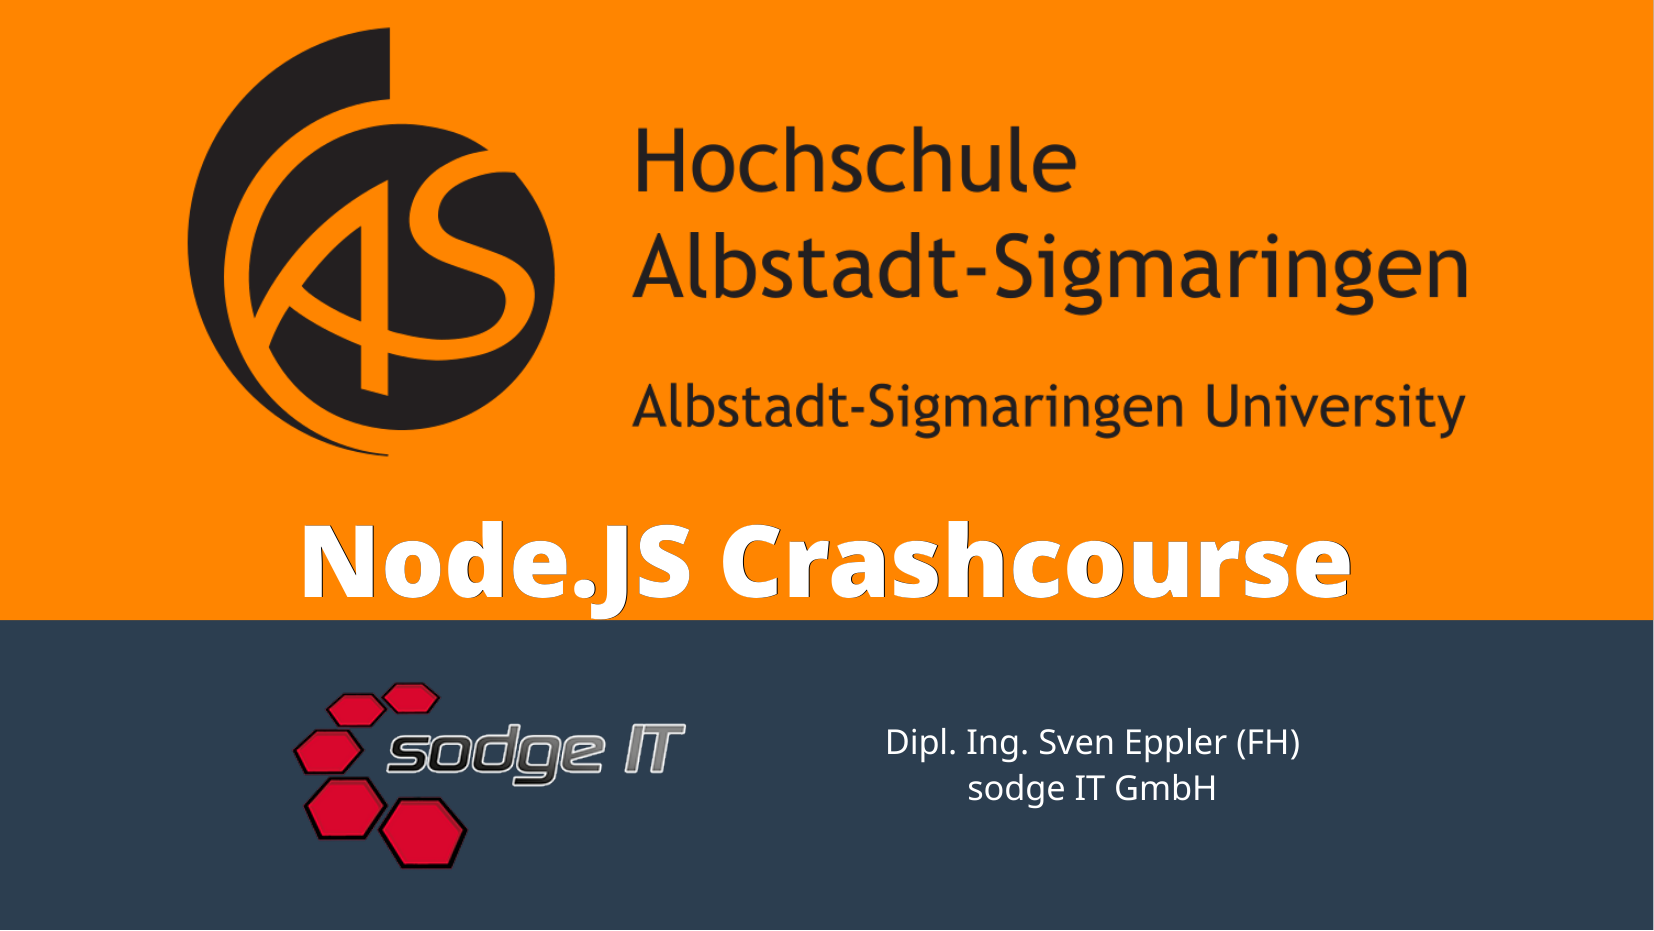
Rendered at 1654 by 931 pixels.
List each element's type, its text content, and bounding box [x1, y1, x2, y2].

subtitle Dipl. Ing. Sven Eppler (FH) sodge IT GmbH [590, 642, 1595, 886]
title Node.JS Crashcourse [59, 436, 1595, 612]
picture [168, 11, 1486, 473]
picture [271, 677, 697, 875]
